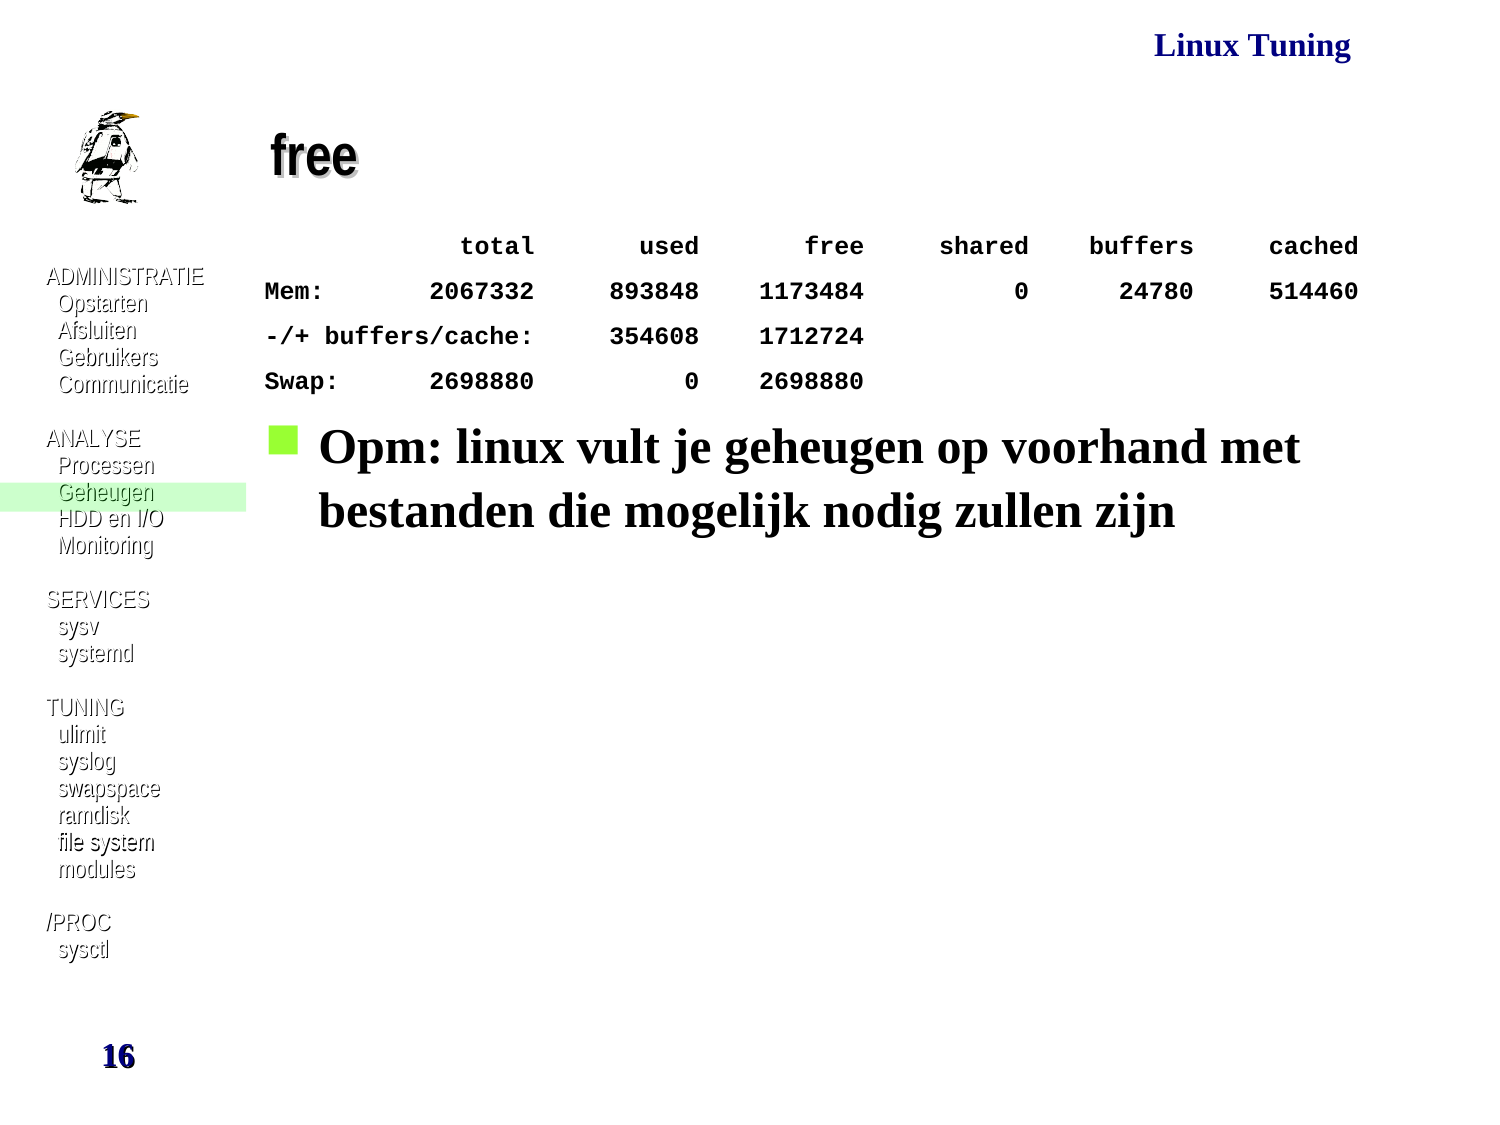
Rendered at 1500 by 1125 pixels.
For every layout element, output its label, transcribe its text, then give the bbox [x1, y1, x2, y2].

text_box [0, 482, 247, 512]
list total used free shared buffers cached Mem: 2067332 893848 1173484 0 24780 514460 -/+ buffers/cache: 354608 1712724 Swap: 2698880 0 2698880 Opm: linux vult je geheugen op voorhand met bestanden die mogelijk nodig zullen zijn [264, 229, 1486, 882]
title free [270, 41, 1500, 250]
picture [57, 105, 143, 206]
